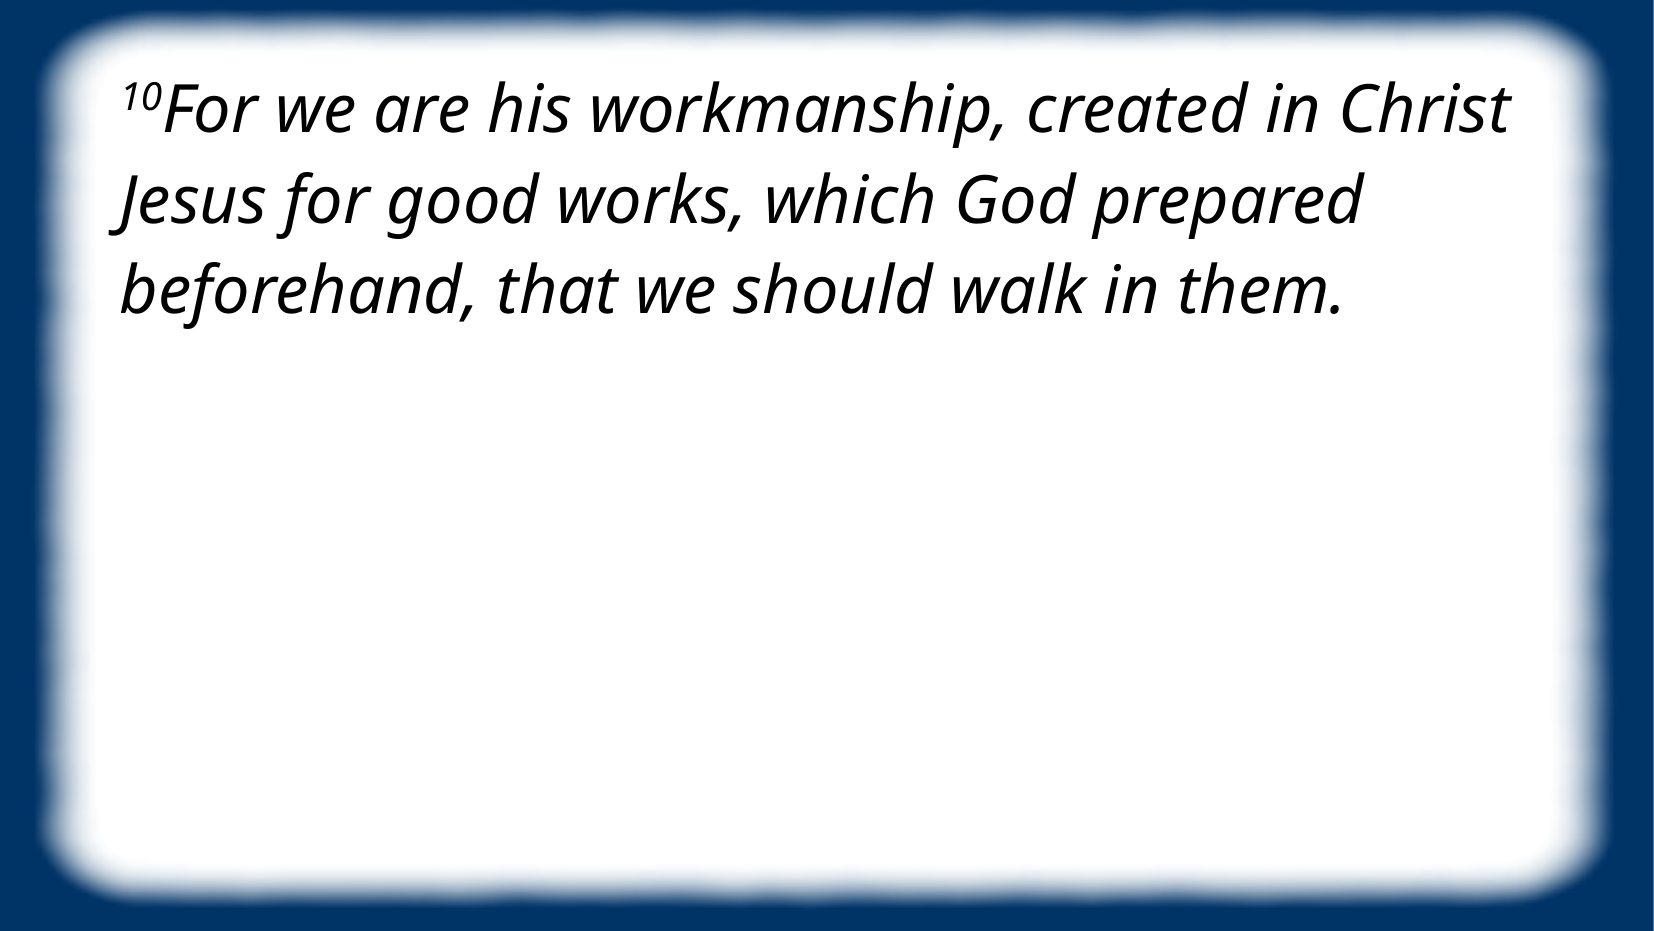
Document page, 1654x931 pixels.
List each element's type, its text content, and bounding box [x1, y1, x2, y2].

text_box 10For we are his workmanship, created in Christ Jesus for good works, which God prepared beforehand, that we should walk in them. [105, 53, 1546, 376]
picture [0, 0, 1654, 931]
